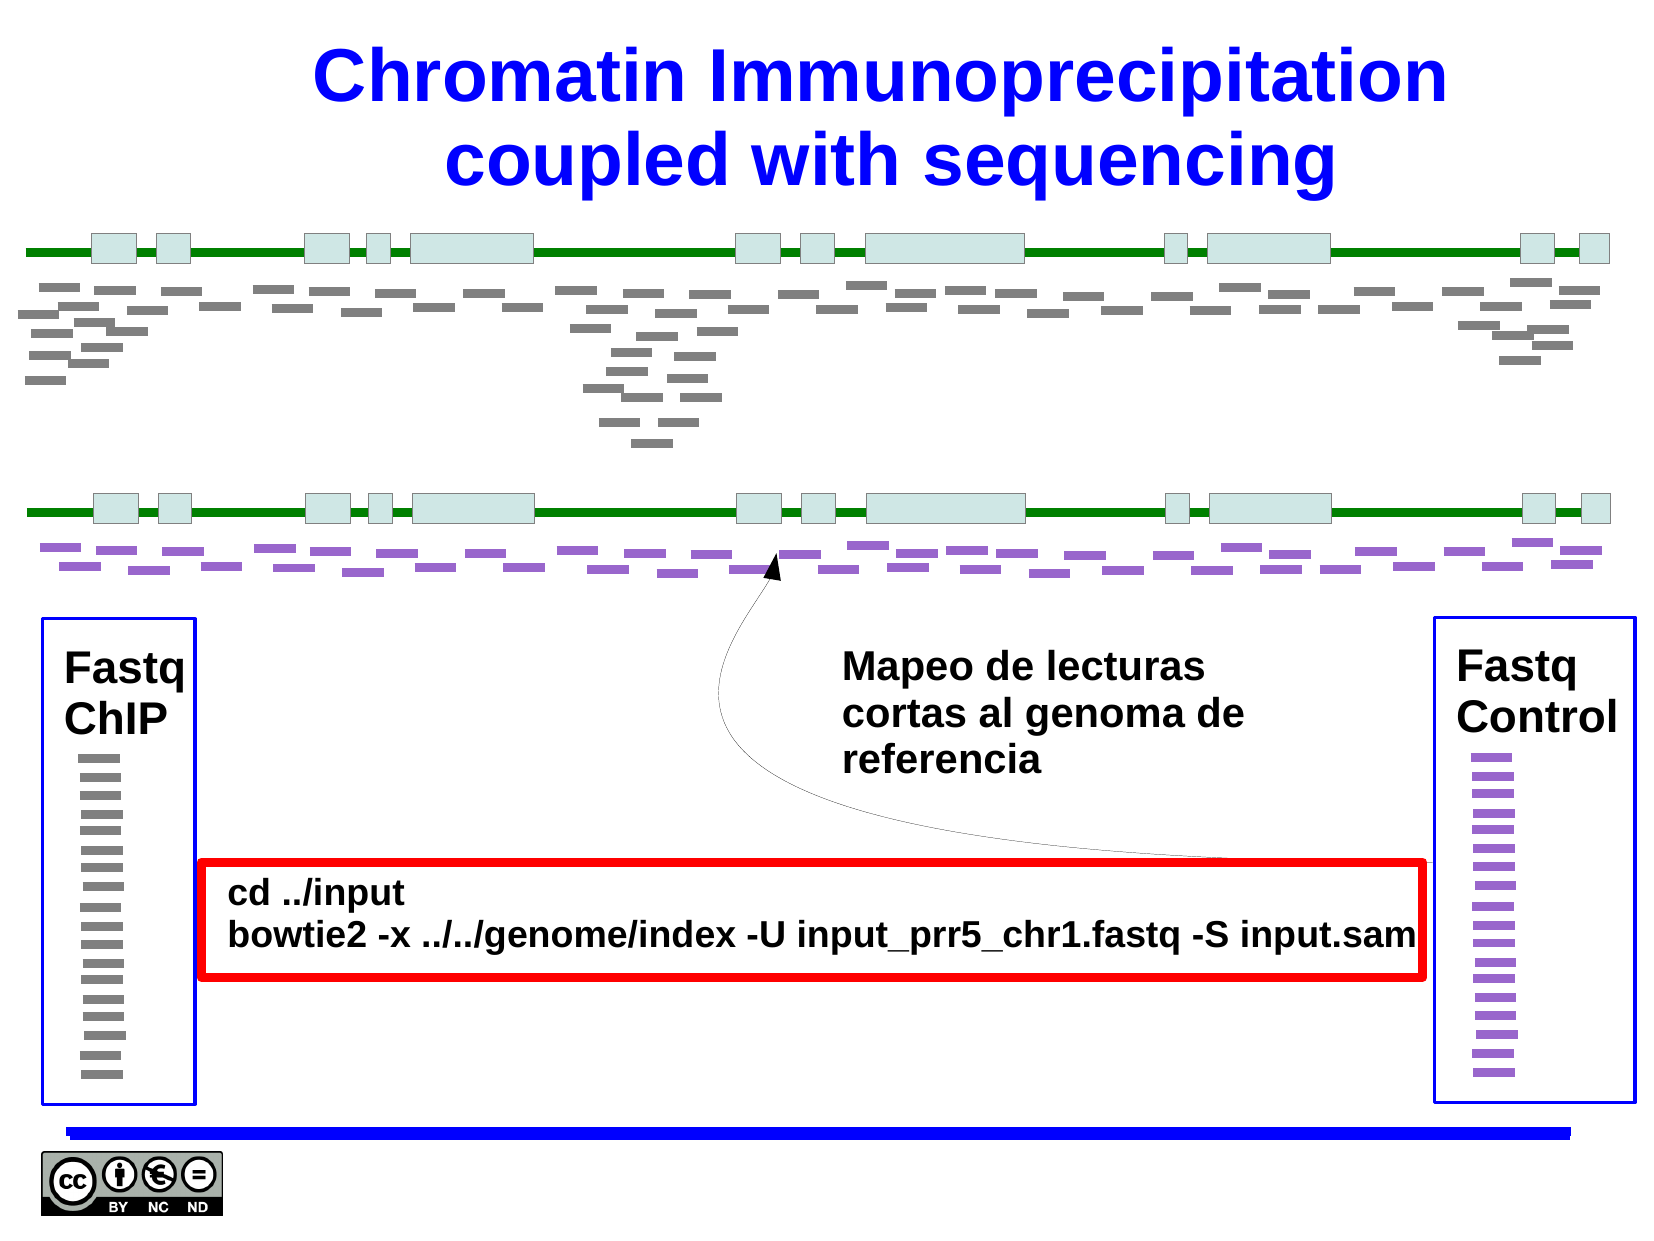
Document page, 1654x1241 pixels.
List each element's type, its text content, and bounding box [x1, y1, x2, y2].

text_box [91, 233, 137, 264]
text_box [736, 493, 782, 524]
text_box [865, 233, 1025, 264]
text_box [42, 618, 196, 1105]
text_box [368, 493, 393, 524]
text_box cd ../input bowtie2 -x ../../genome/index -U input_prr5_chr1.fastq -S input.sam [212, 771, 1578, 1019]
text_box [305, 493, 351, 524]
text_box [1434, 617, 1636, 1103]
text_box [410, 233, 534, 264]
text_box [1164, 233, 1188, 264]
text_box [156, 233, 191, 264]
text_box [1579, 233, 1610, 264]
text_box [1209, 493, 1332, 524]
text_box [412, 493, 535, 524]
text_box [366, 233, 391, 264]
text_box [1520, 233, 1555, 264]
text_box [1581, 493, 1611, 524]
text_box [158, 493, 192, 524]
text_box [1165, 493, 1190, 524]
text_box [304, 233, 350, 264]
picture [41, 1151, 223, 1216]
text_box [801, 493, 836, 524]
text_box Mapeo de lecturas cortas al genoma de referencia [827, 635, 1308, 771]
text_box [1207, 233, 1331, 264]
text_box [735, 233, 781, 264]
text_box Fastq Control [1441, 632, 1634, 750]
text_box [93, 493, 139, 524]
text_box Fastq ChIP [49, 634, 214, 752]
text_box [800, 233, 835, 264]
title Chromatin Immunoprecipitation coupled with sequencing [147, 13, 1636, 222]
text_box [1522, 493, 1556, 524]
text_box [866, 493, 1026, 524]
